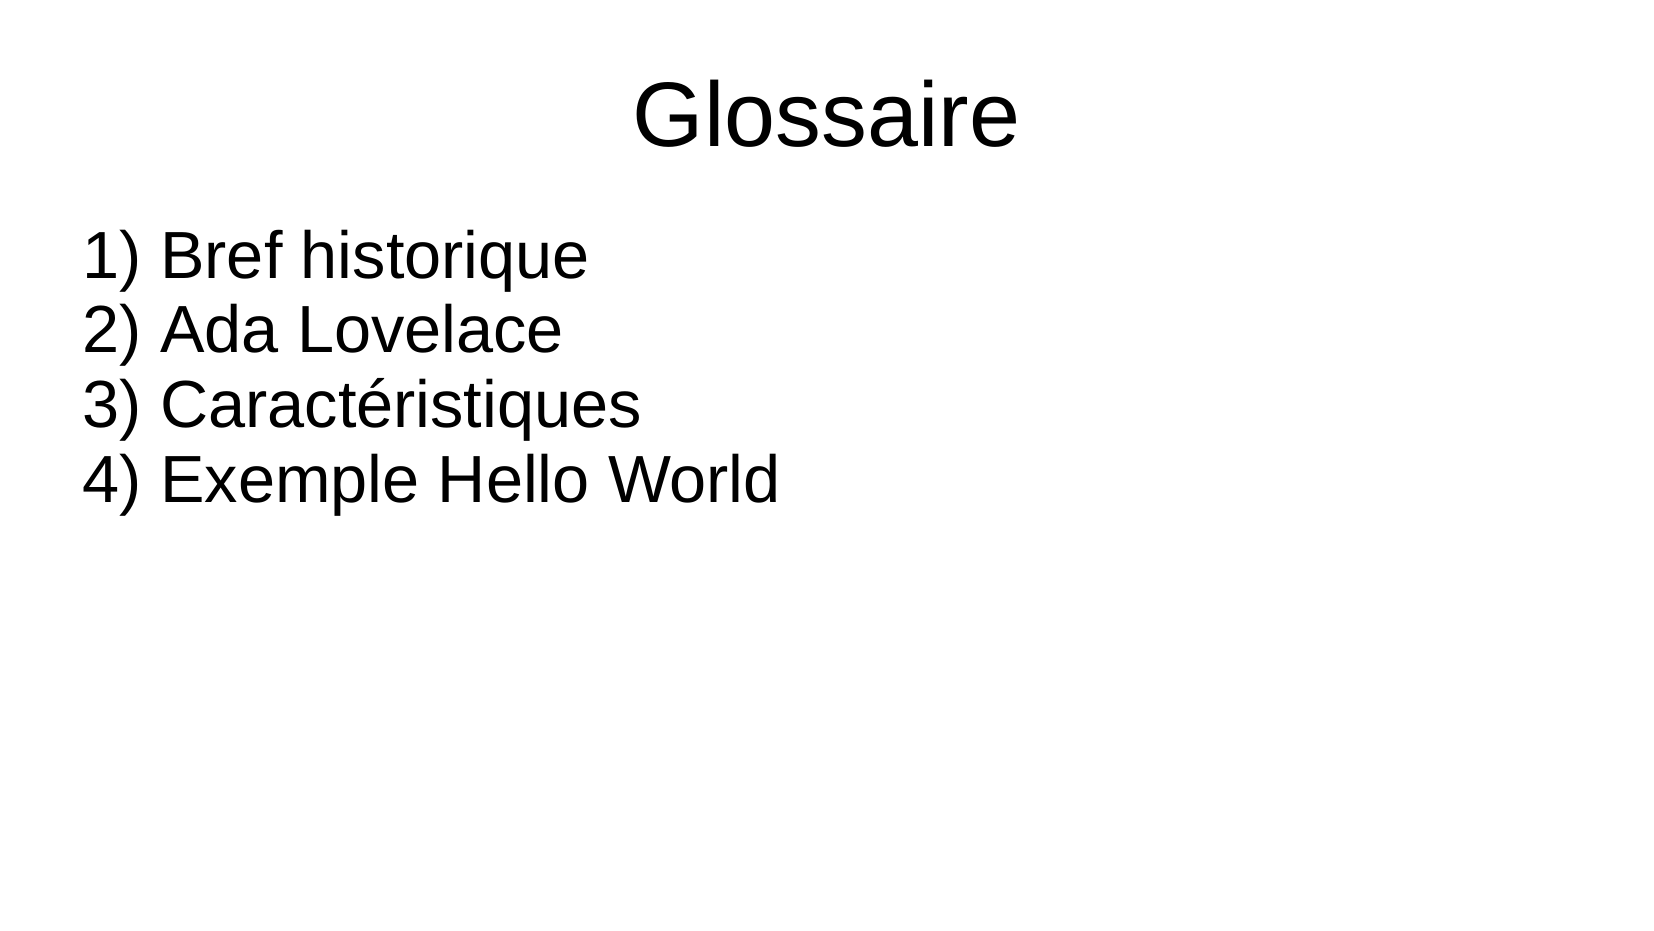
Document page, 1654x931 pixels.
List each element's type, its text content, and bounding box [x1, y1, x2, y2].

title Glossaire [82, 37, 1571, 193]
subtitle Bref historique Ada Lovelace Caractéristiques Exemple Hello World [82, 217, 1571, 758]
